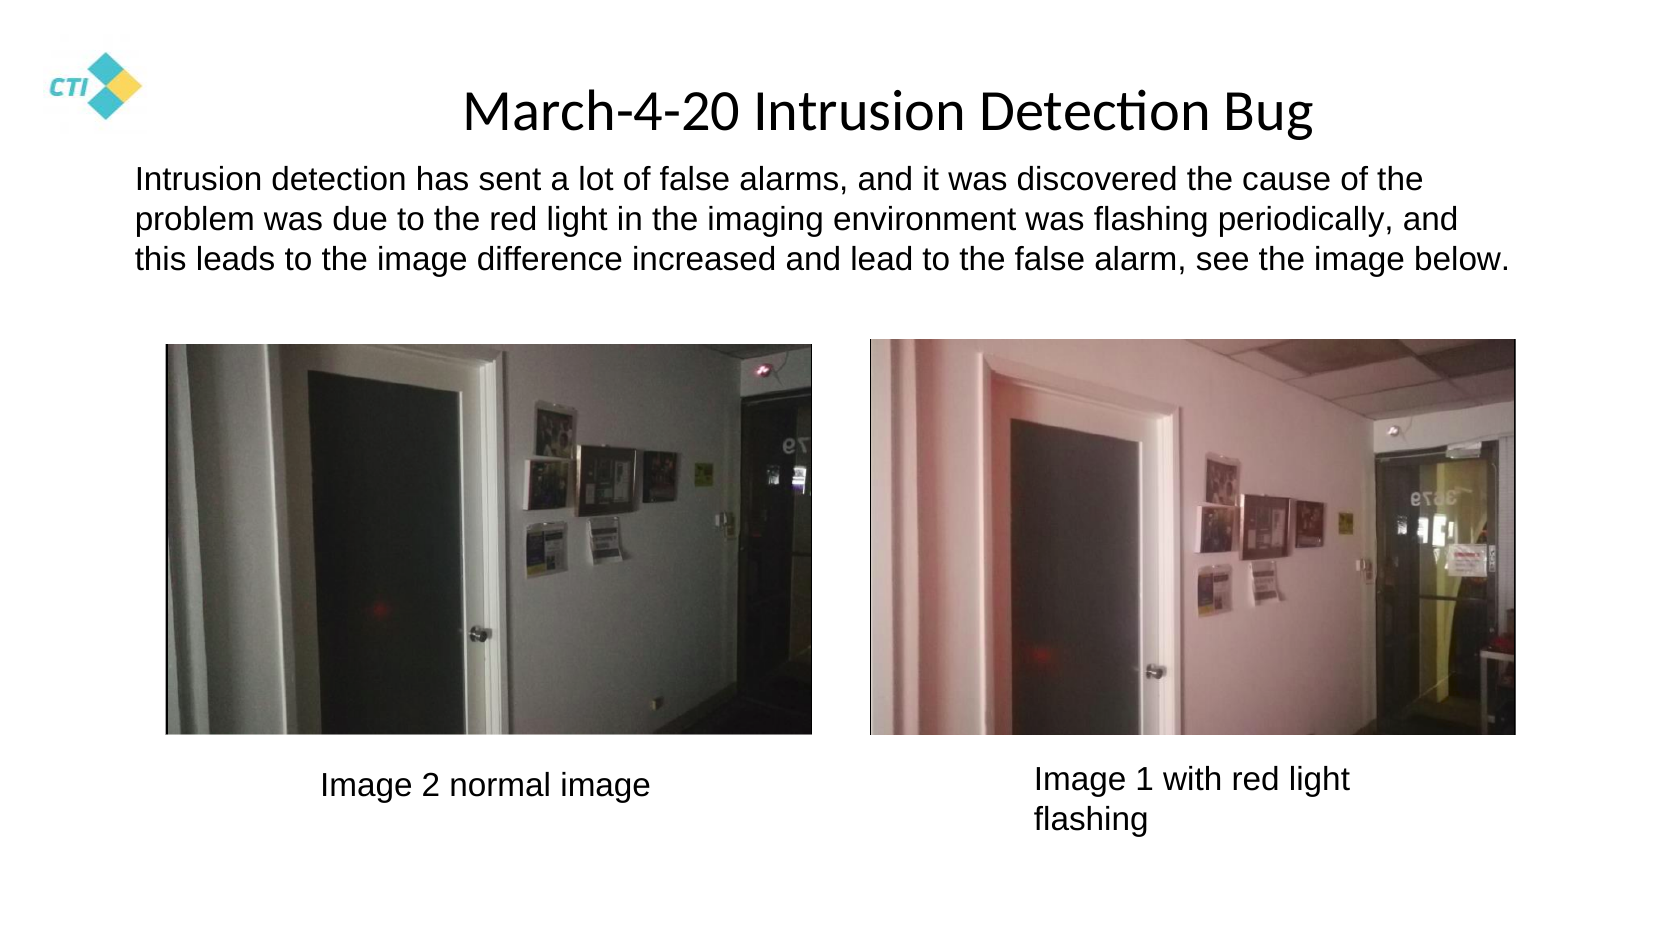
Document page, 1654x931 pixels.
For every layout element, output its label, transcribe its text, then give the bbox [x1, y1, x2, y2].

text_box Image 1 with red light flashing [1019, 750, 1470, 845]
text_box Image 2 normal image [305, 755, 681, 811]
picture [165, 344, 812, 736]
picture [43, 34, 151, 134]
picture [870, 339, 1516, 736]
text_box Intrusion detection has sent a lot of false alarms, and it was discovered the cause of the problem was due to the red light in the imaging environment was flashing periodically, and this leads to the image difference increased and lead to the false alarm, see the image below. [120, 150, 1529, 285]
text_box March-4-20 Intrusion Detection Bug [175, 29, 1629, 96]
